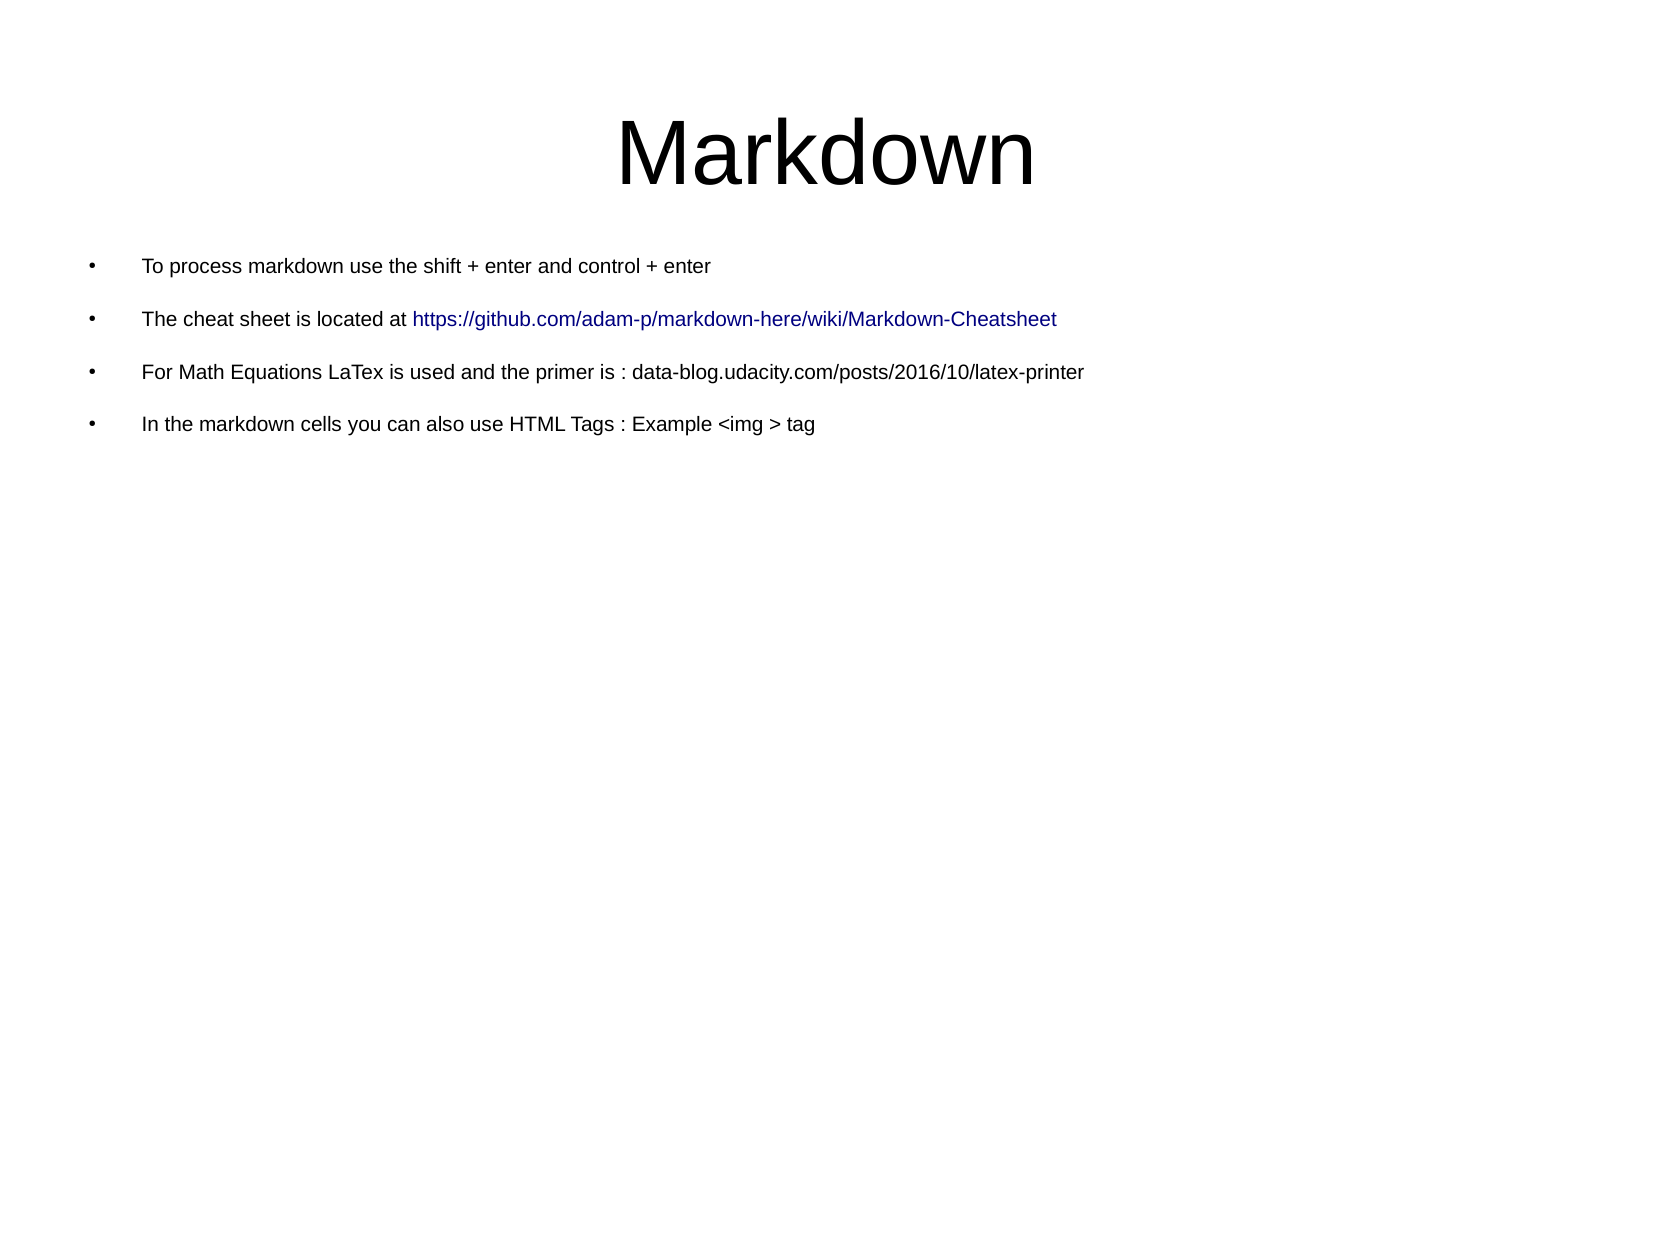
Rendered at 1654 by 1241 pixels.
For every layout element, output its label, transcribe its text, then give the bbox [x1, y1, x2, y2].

list To process markdown use the shift + enter and control + enter The cheat sheet is located at https://github.com/adam-p/markdown-here/wiki/Markdown-Cheatsheet For Math Equations LaTex is used and the primer is : data-blog.udacity.com/posts/2016/10/latex-printer In the markdown cells you can also use HTML Tags : Example <img > tag [70, 254, 1560, 1193]
title Markdown [82, 49, 1571, 257]
